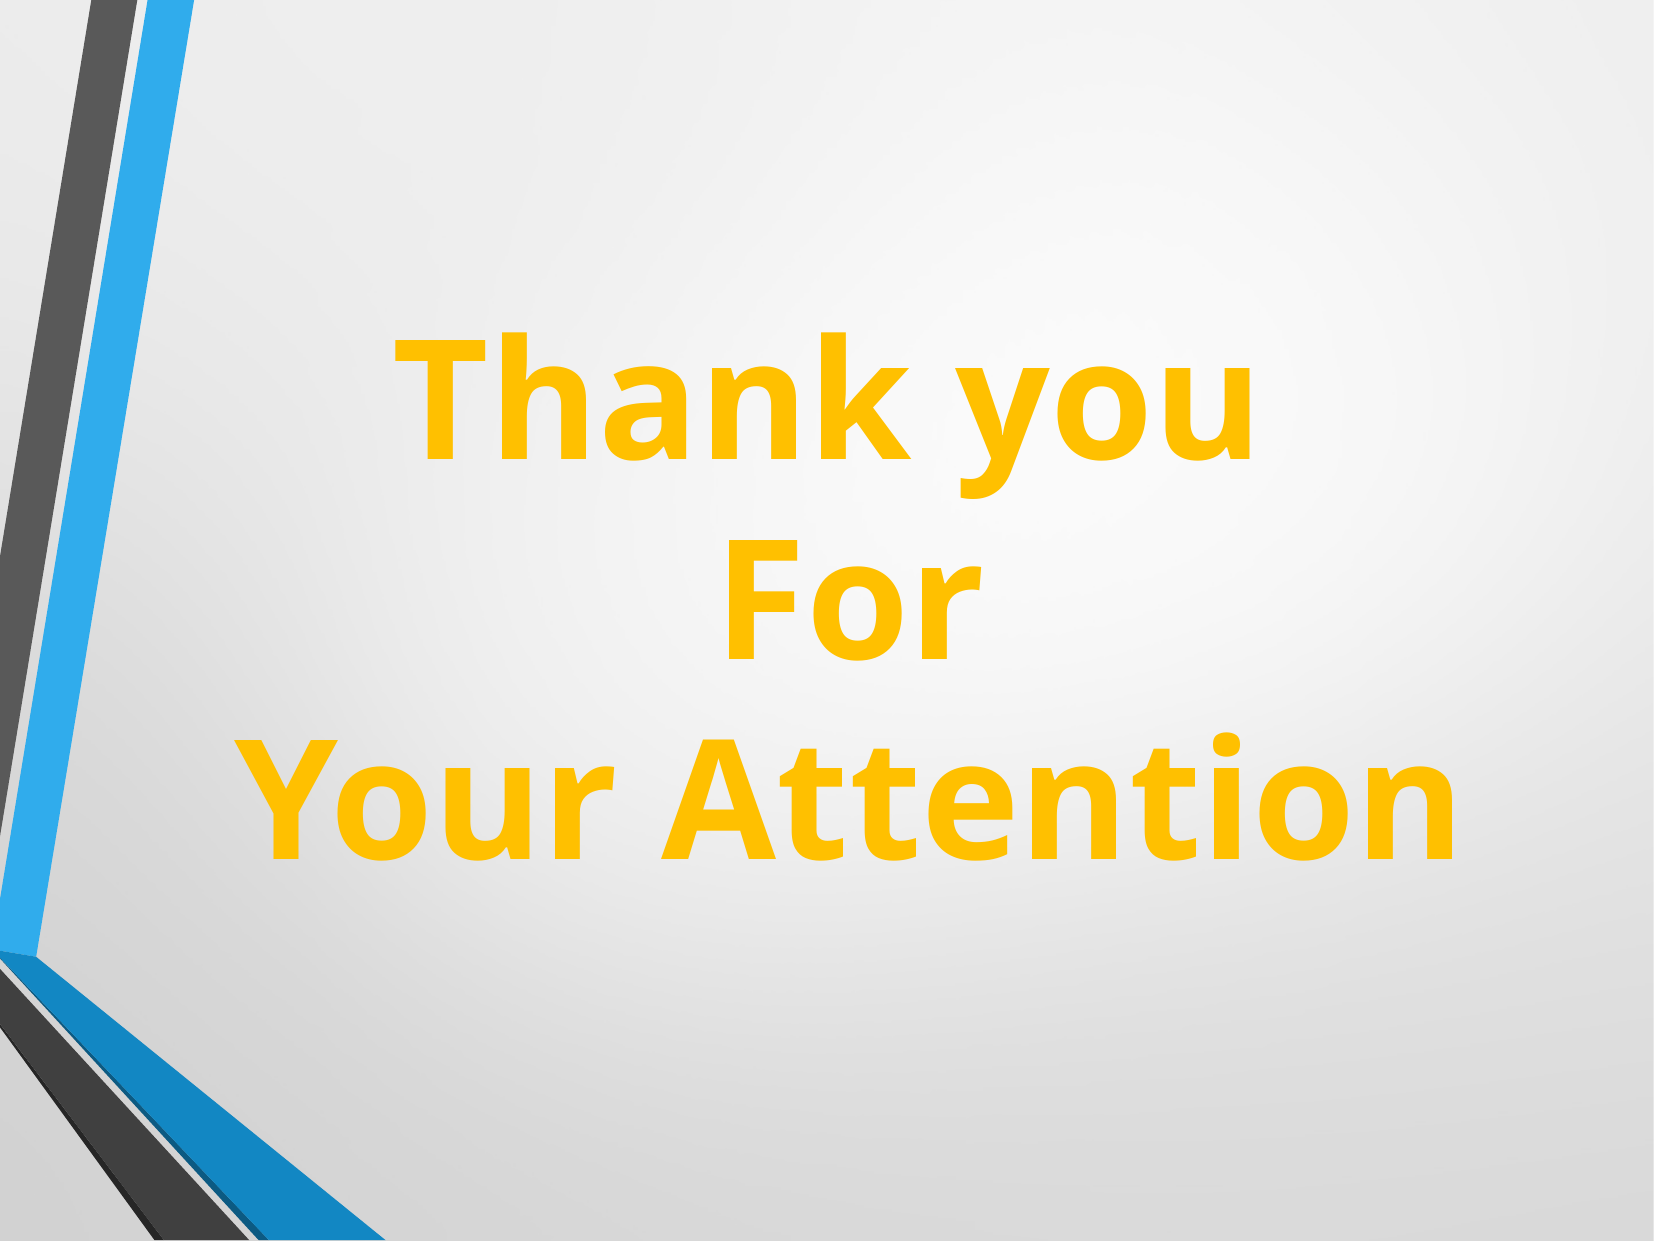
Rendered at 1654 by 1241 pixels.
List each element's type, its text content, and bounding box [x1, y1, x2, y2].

text_box Thank you For Your Attention [297, 285, 1403, 907]
